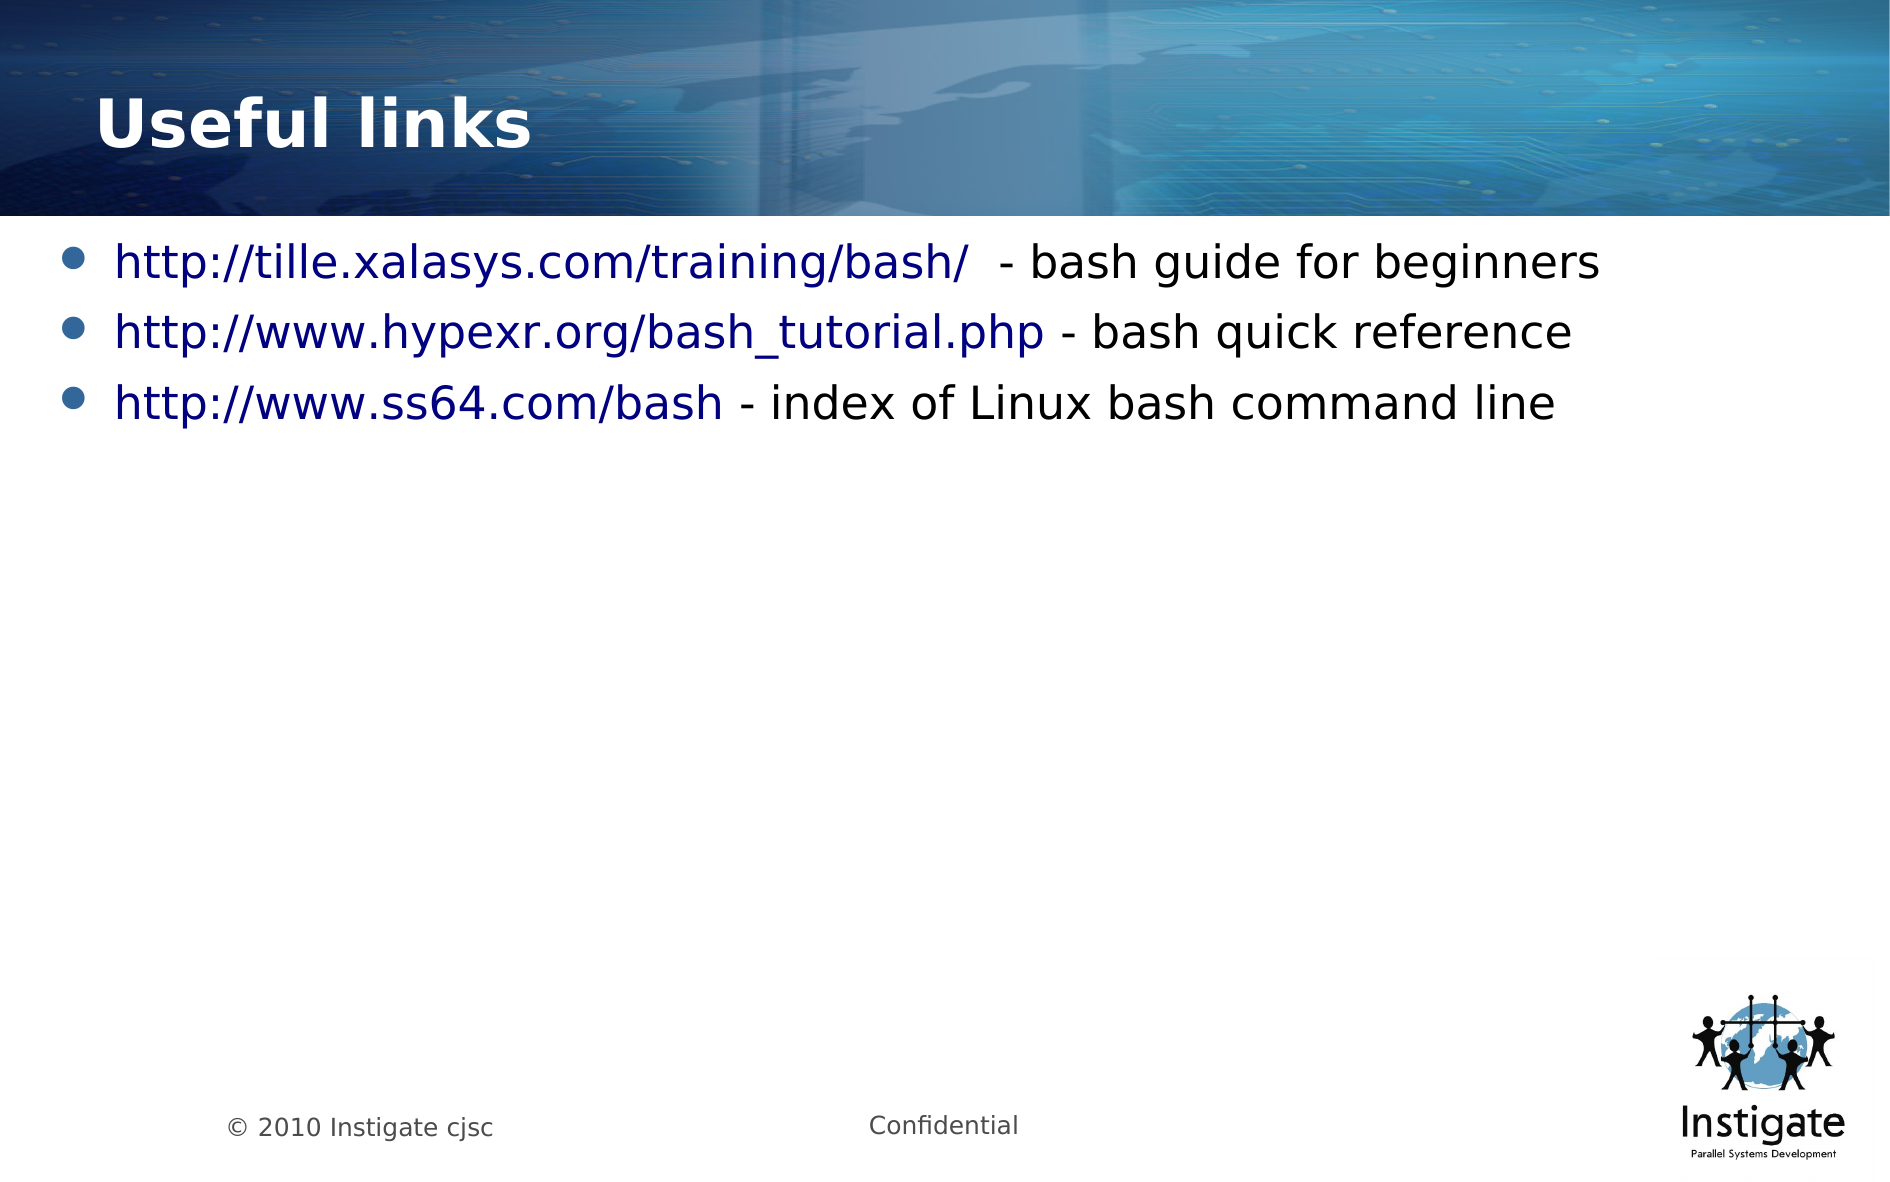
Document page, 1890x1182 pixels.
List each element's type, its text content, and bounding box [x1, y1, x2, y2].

list http://tille.xalasys.com/training/bash/ - bash guide for beginners http://www.hypexr.org/bash_tutorial.php - bash quick reference http://www.ss64.com/bash - index of Linux bash command line [59, 236, 1831, 1001]
picture [1650, 956, 1876, 1182]
title Useful links [94, 54, 1793, 210]
picture [0, 0, 1890, 216]
